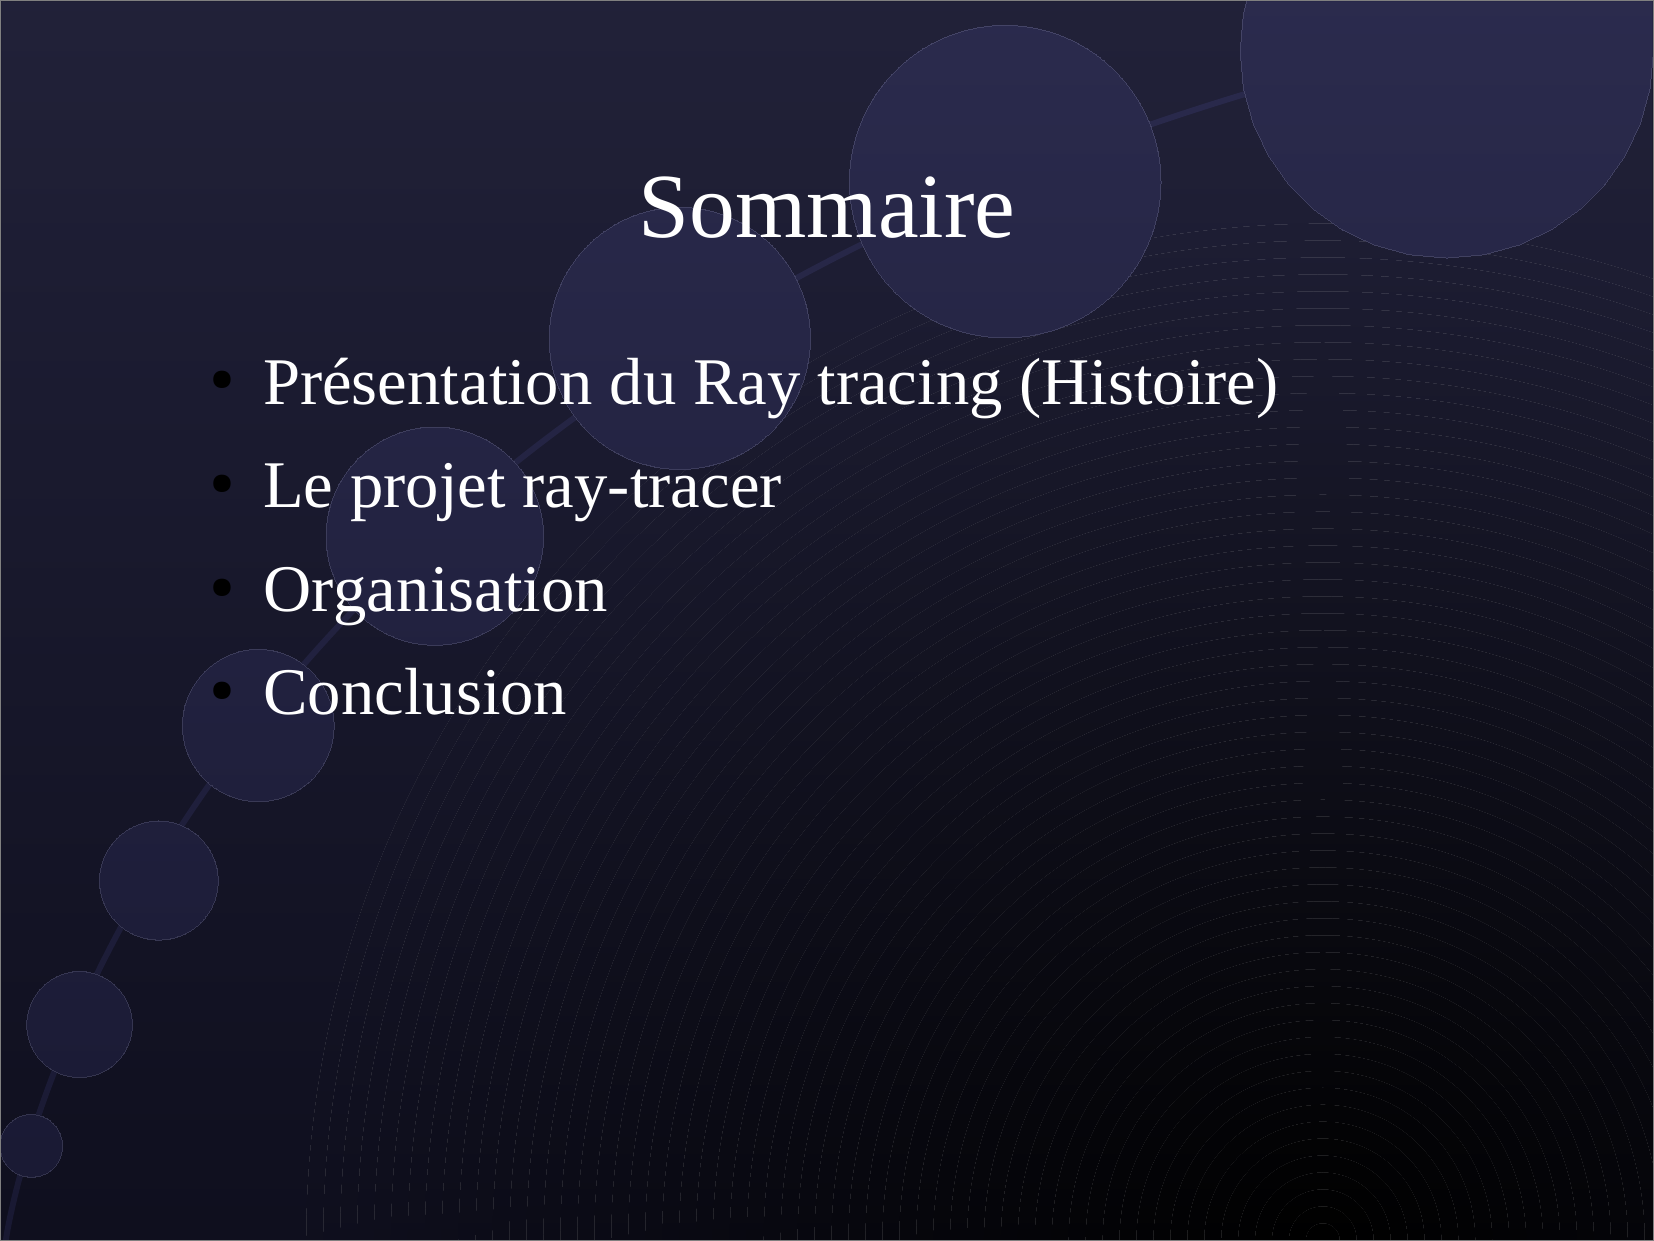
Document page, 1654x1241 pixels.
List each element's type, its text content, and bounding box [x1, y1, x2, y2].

list Présentation du Ray tracing (Histoire) Le projet ray-tracer Organisation Conclusion [121, 344, 1534, 1065]
title Sommaire [121, 102, 1534, 310]
